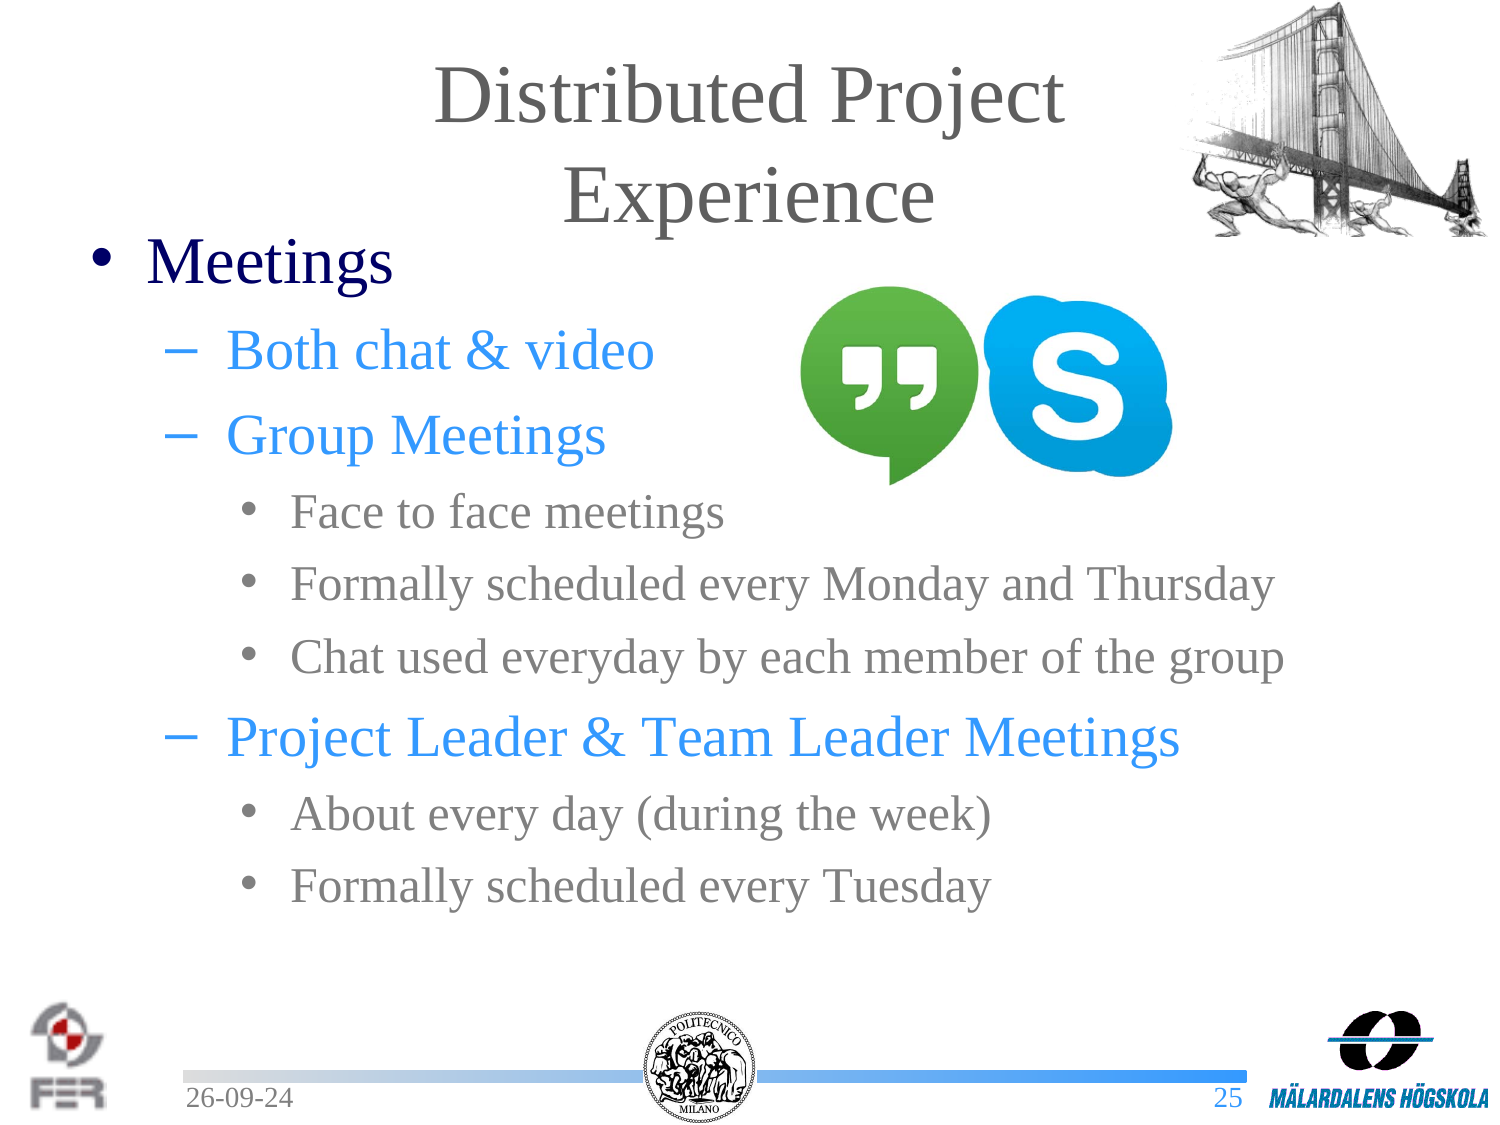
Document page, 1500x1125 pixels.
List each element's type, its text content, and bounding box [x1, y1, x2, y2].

picture [29, 987, 107, 1125]
picture [1175, 0, 1488, 237]
picture [1454, 1091, 1459, 1108]
picture [793, 265, 1177, 502]
picture [1368, 1093, 1374, 1104]
picture [1269, 1011, 1488, 1108]
text_box 14-01-09 [171, 1070, 396, 1114]
text_box <numero> [1186, 1070, 1258, 1114]
picture [1435, 1096, 1441, 1104]
title Distributed Project Experience [75, 31, 1175, 209]
picture [643, 1011, 757, 1123]
list Meetings Both chat & video Group Meetings Face to face meetings Formally scheduled every Monday and Thursday Chat used everyday by each member of the group Project Leader & Team Leader Meetings About every day (during the week) Formally scheduled every Tuesday [75, 209, 1426, 952]
